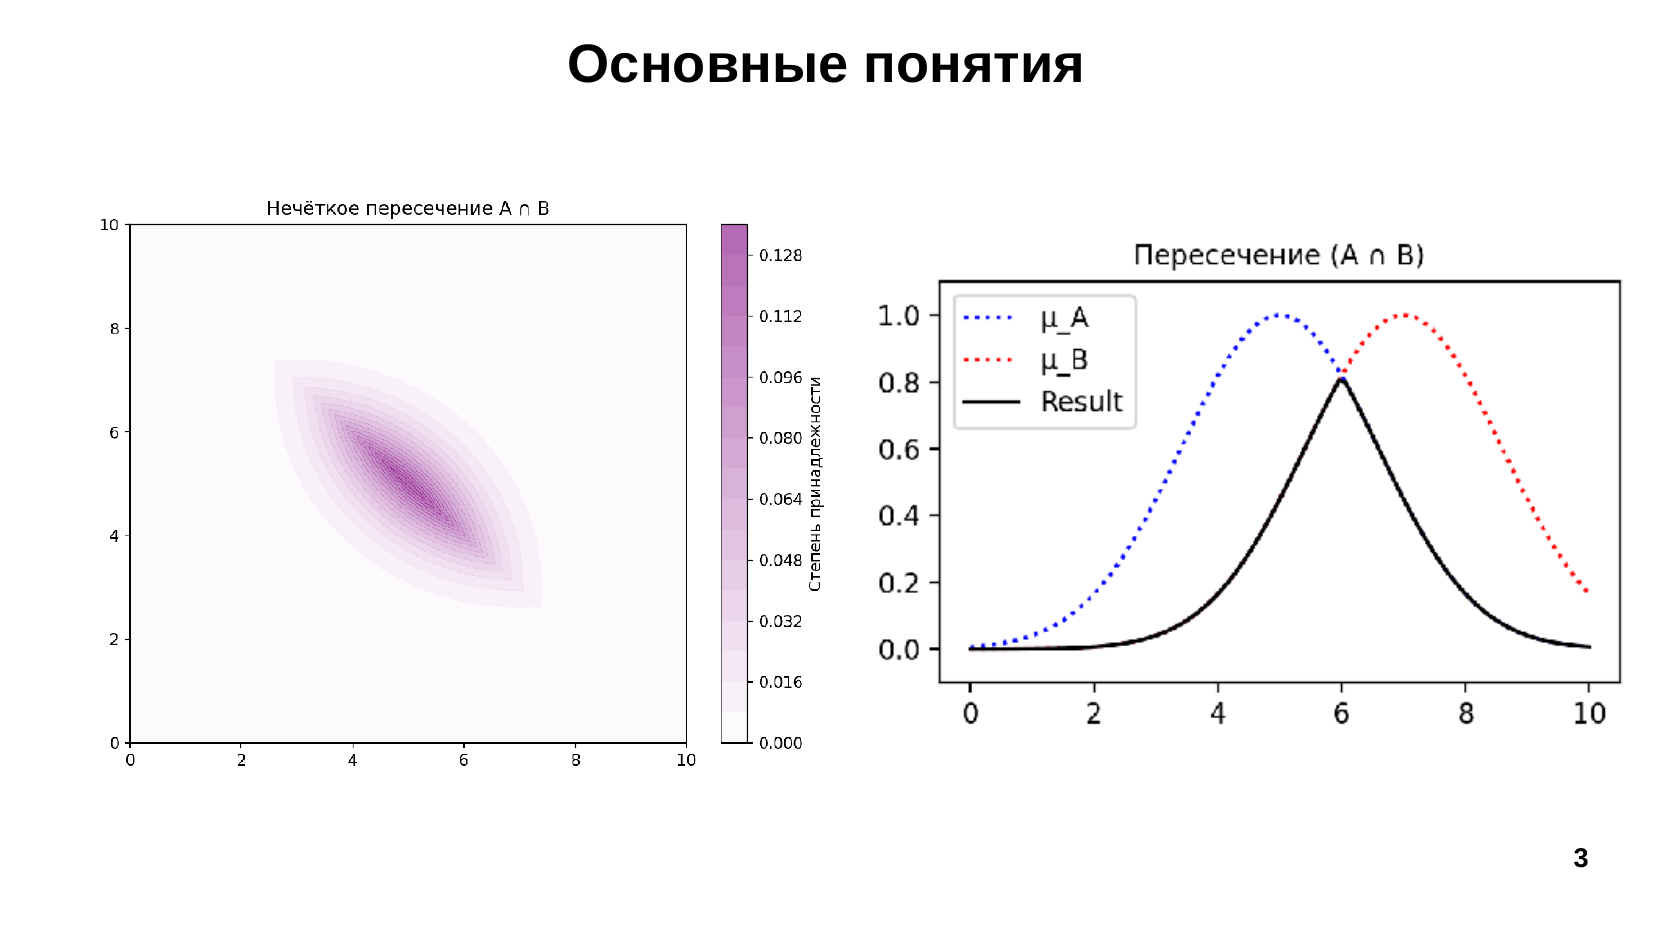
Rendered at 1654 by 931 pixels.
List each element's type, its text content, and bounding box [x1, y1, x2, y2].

picture [82, 194, 1643, 789]
title Основные понятия [82, 0, 1571, 238]
text_box 3 [1558, 835, 1613, 881]
